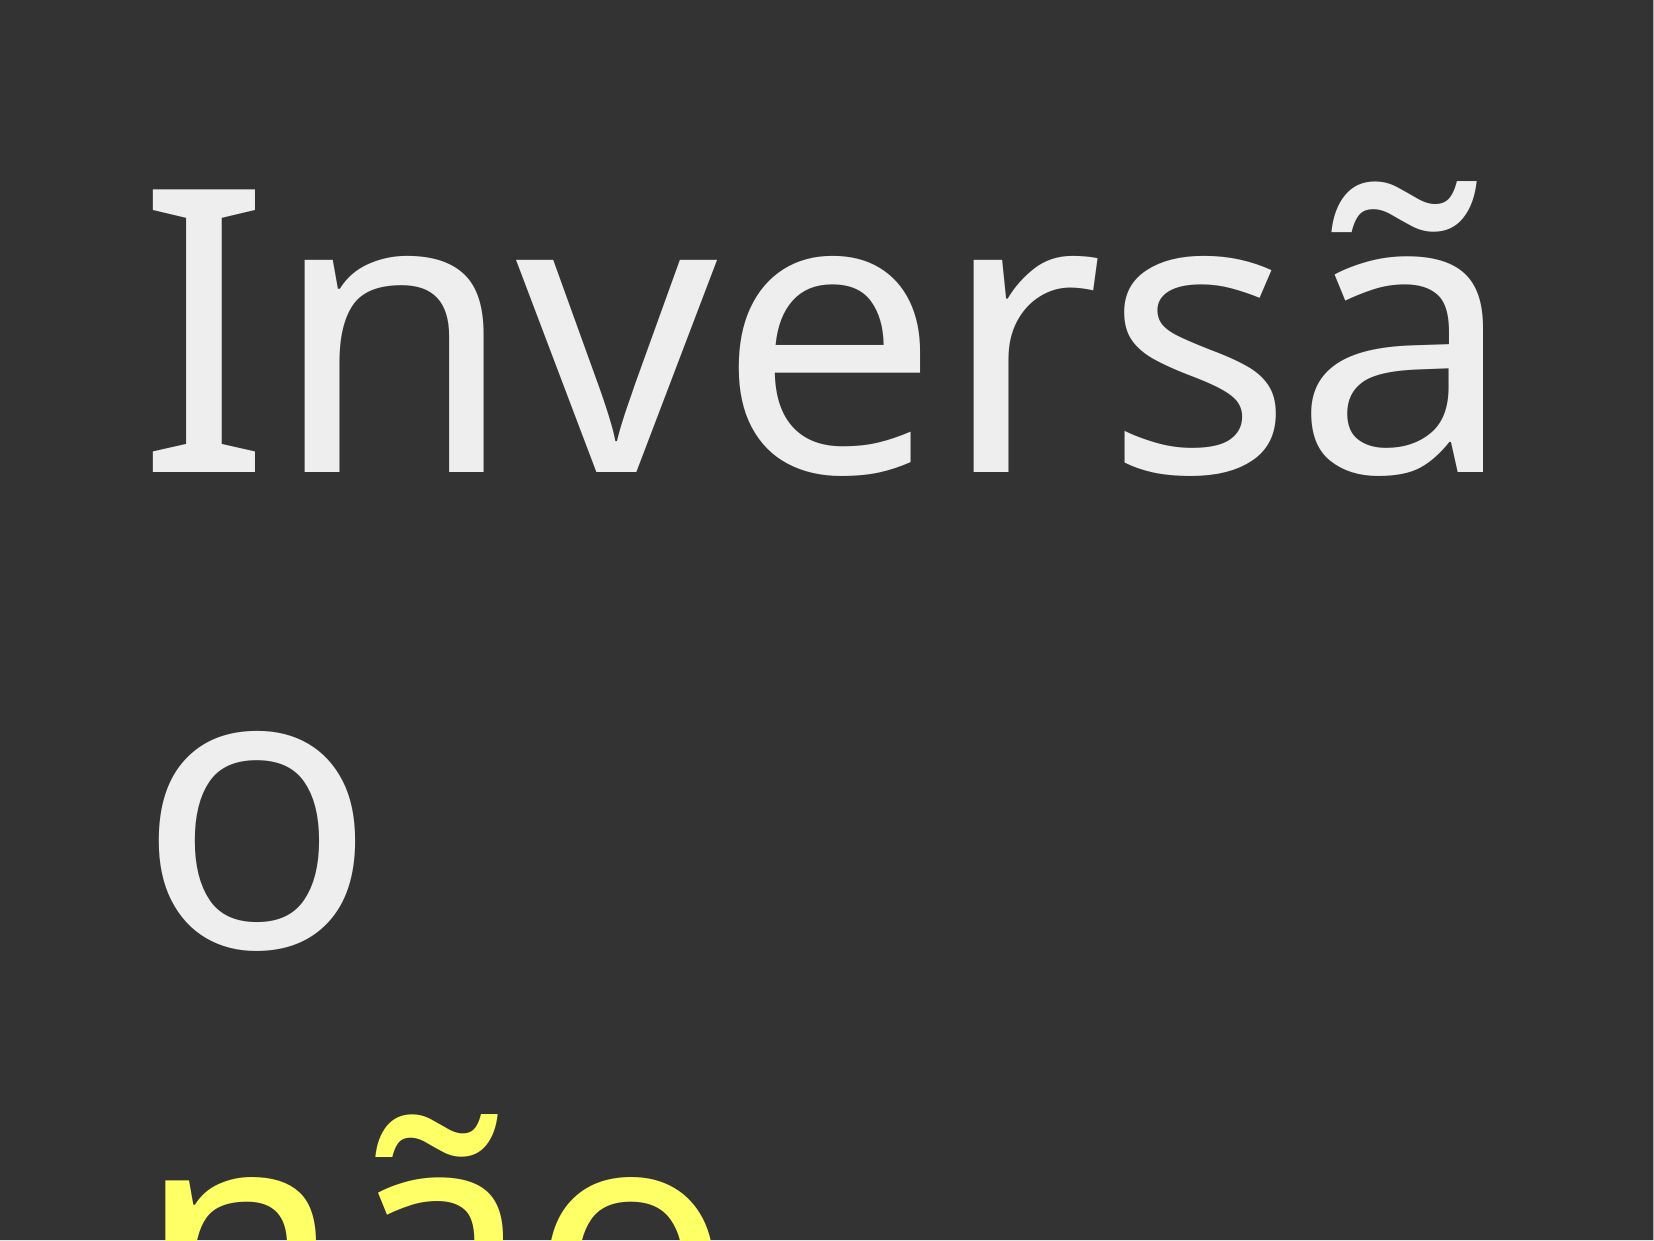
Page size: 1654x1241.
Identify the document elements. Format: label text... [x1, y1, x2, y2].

text_box [582, 1202, 680, 1241]
title Inversão não-linear [82, 62, 1571, 1091]
text_box [197, 1202, 287, 1241]
text_box [0, 0, 1654, 1241]
